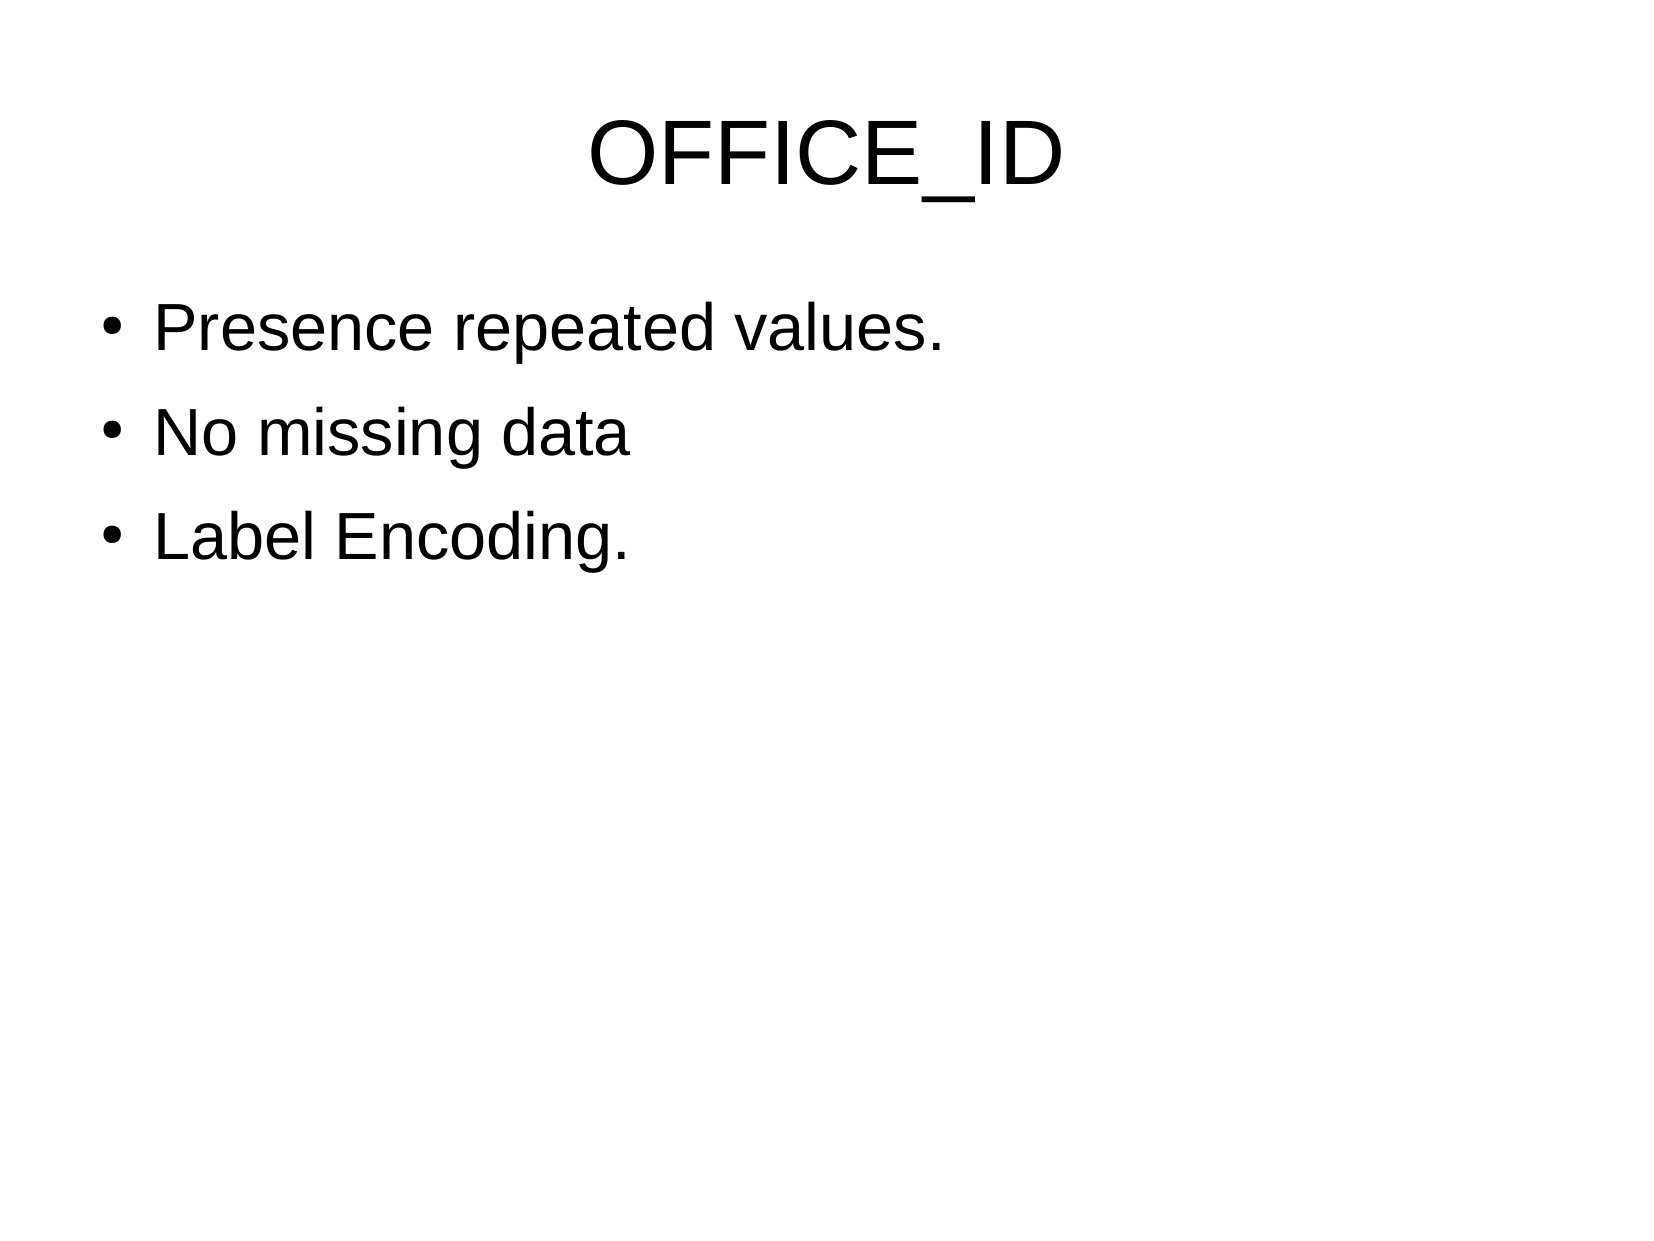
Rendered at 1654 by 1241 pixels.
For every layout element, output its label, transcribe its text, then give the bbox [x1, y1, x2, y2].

list Presence repeated values. No missing data Label Encoding. [82, 290, 1571, 1010]
title OFFICE_ID [82, 49, 1571, 257]
